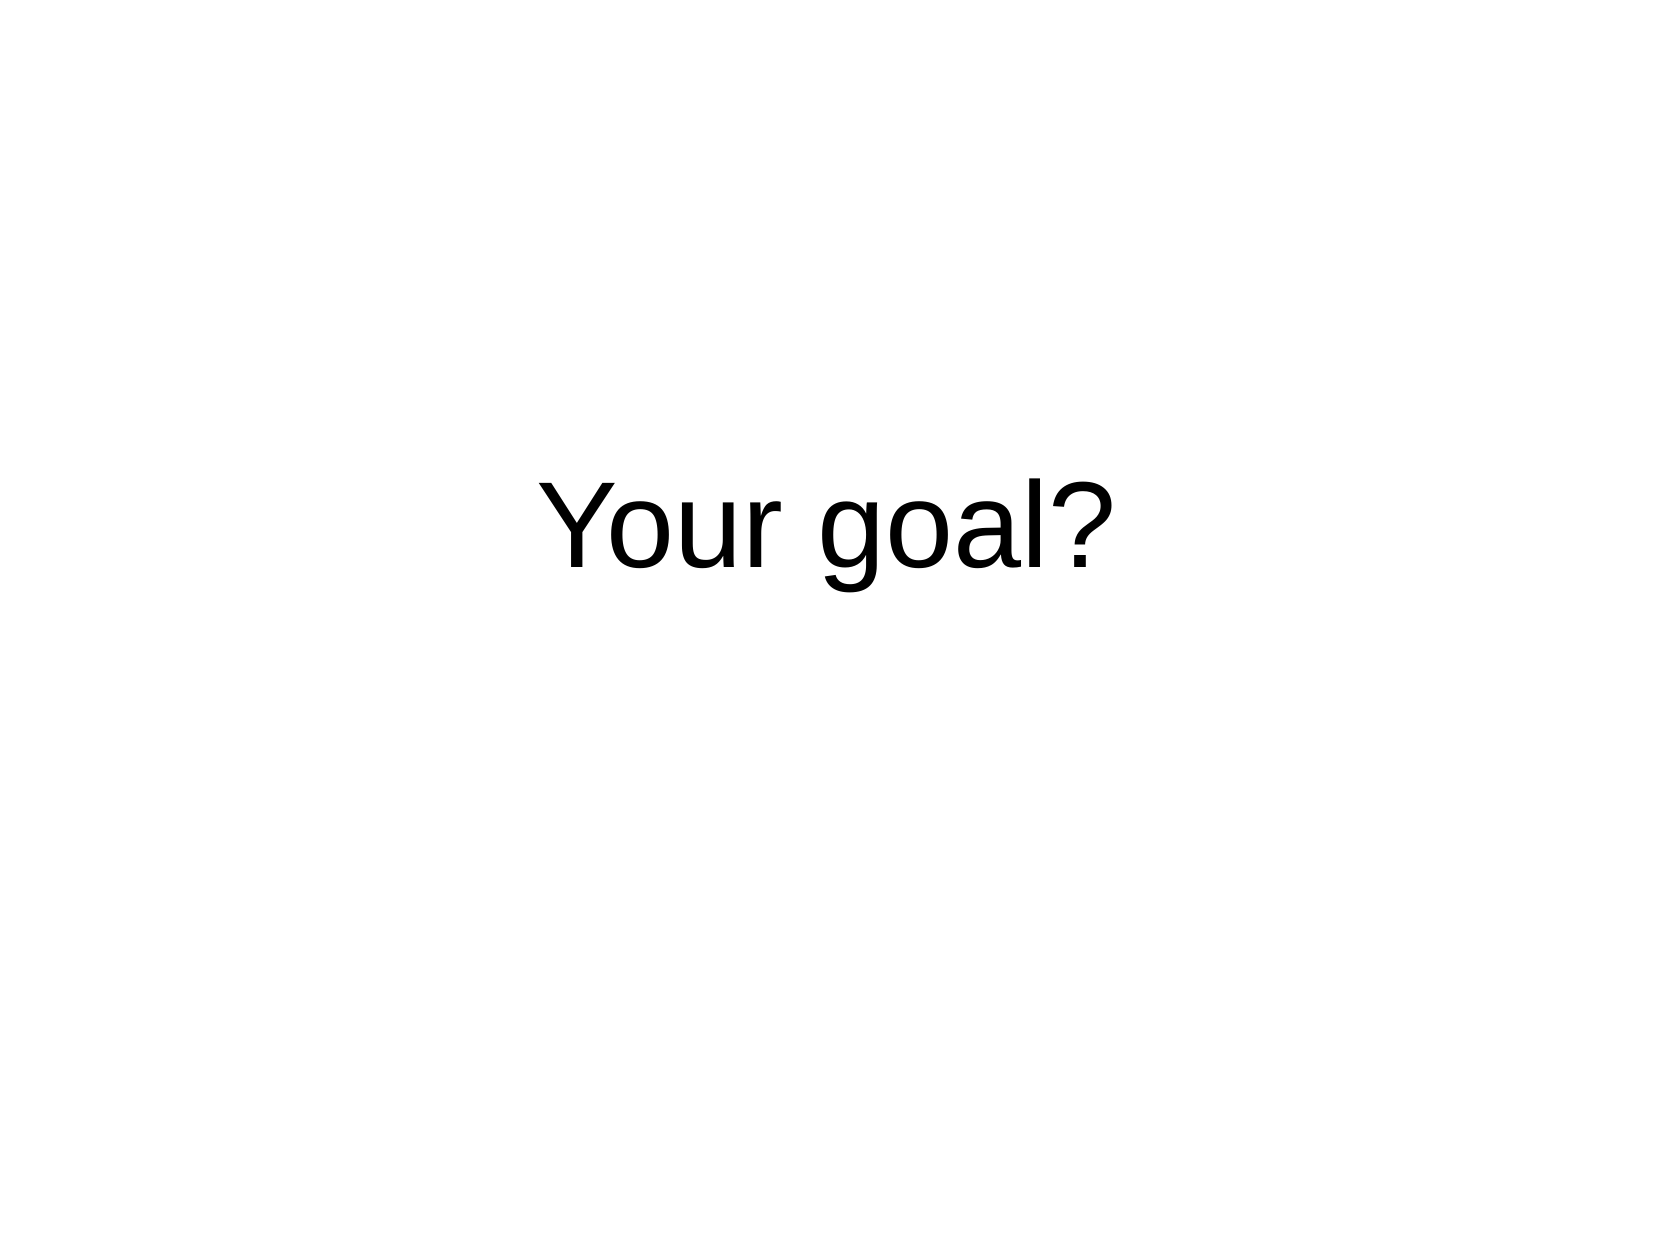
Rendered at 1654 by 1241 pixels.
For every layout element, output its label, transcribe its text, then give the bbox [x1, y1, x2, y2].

title Your goal? [82, 421, 1571, 629]
